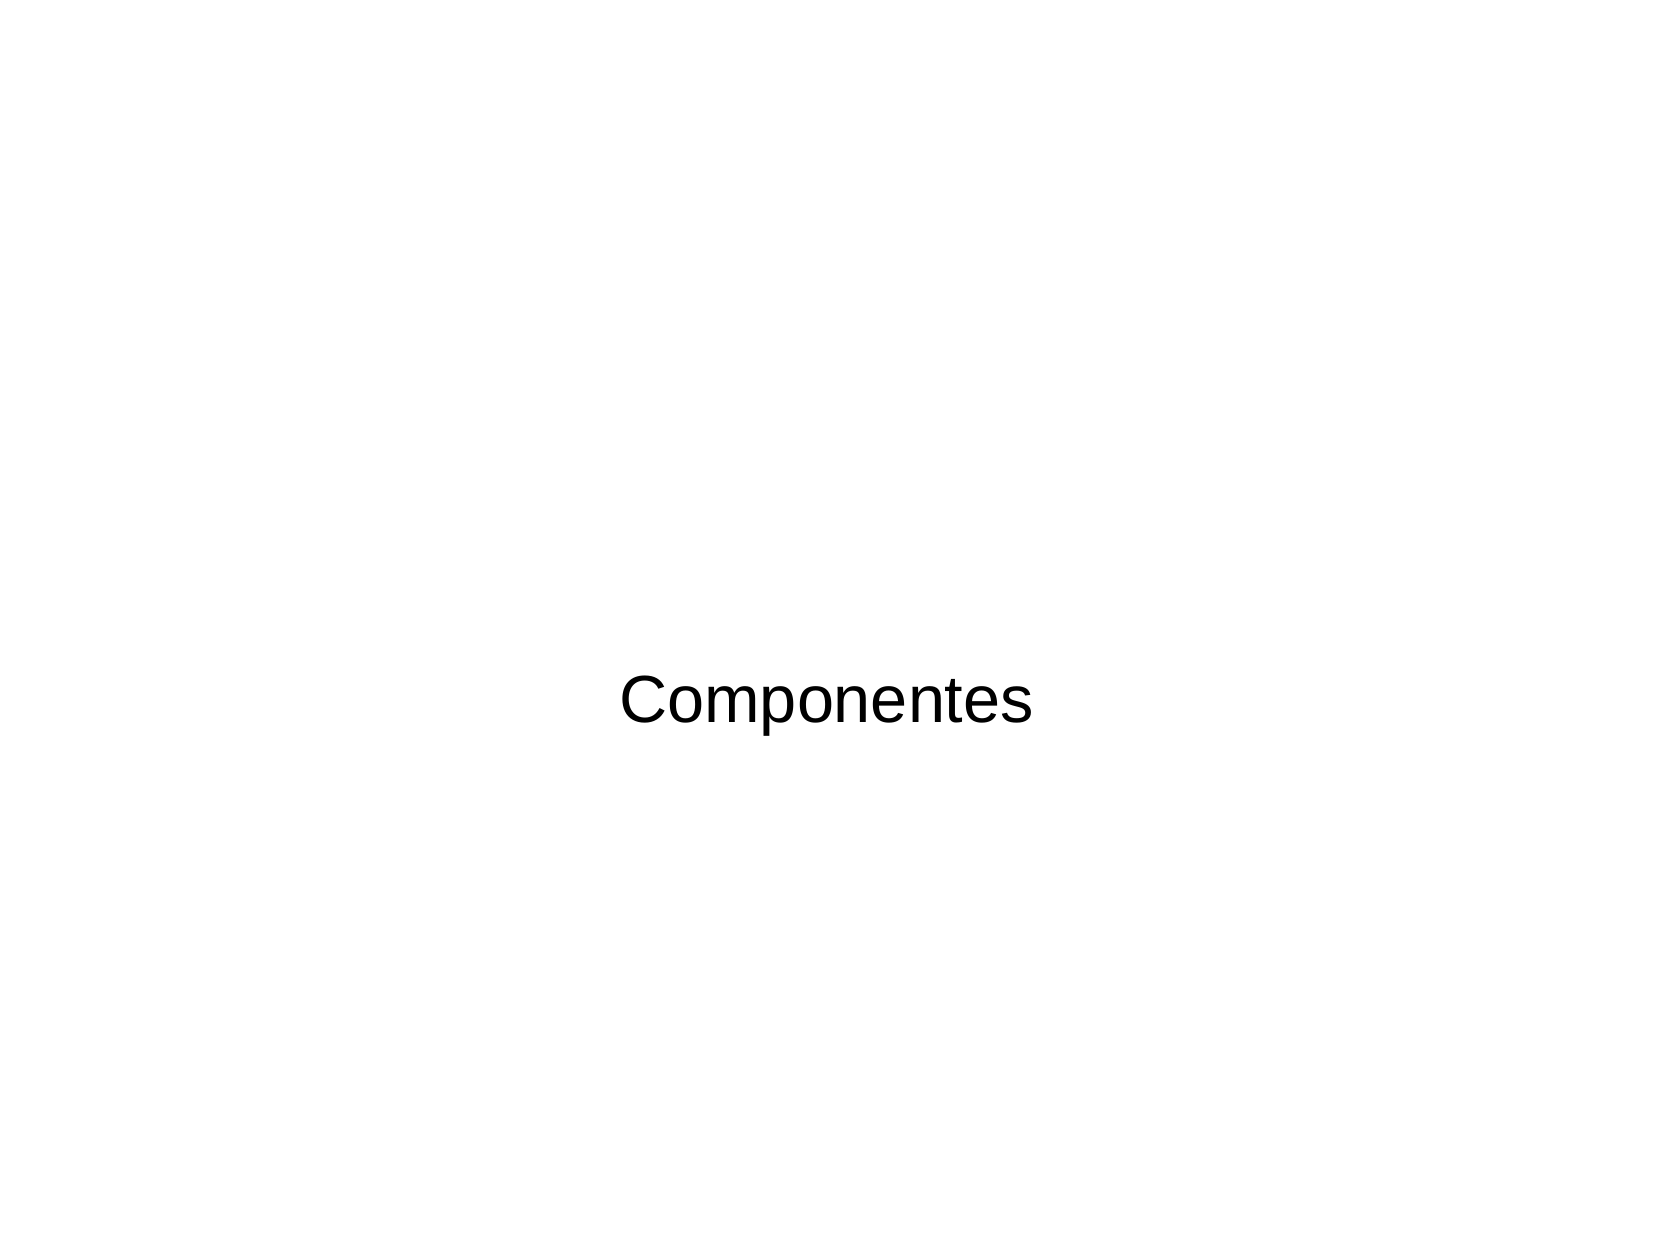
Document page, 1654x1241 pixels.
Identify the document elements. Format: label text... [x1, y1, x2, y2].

subtitle Componentes [82, 297, 1571, 1102]
